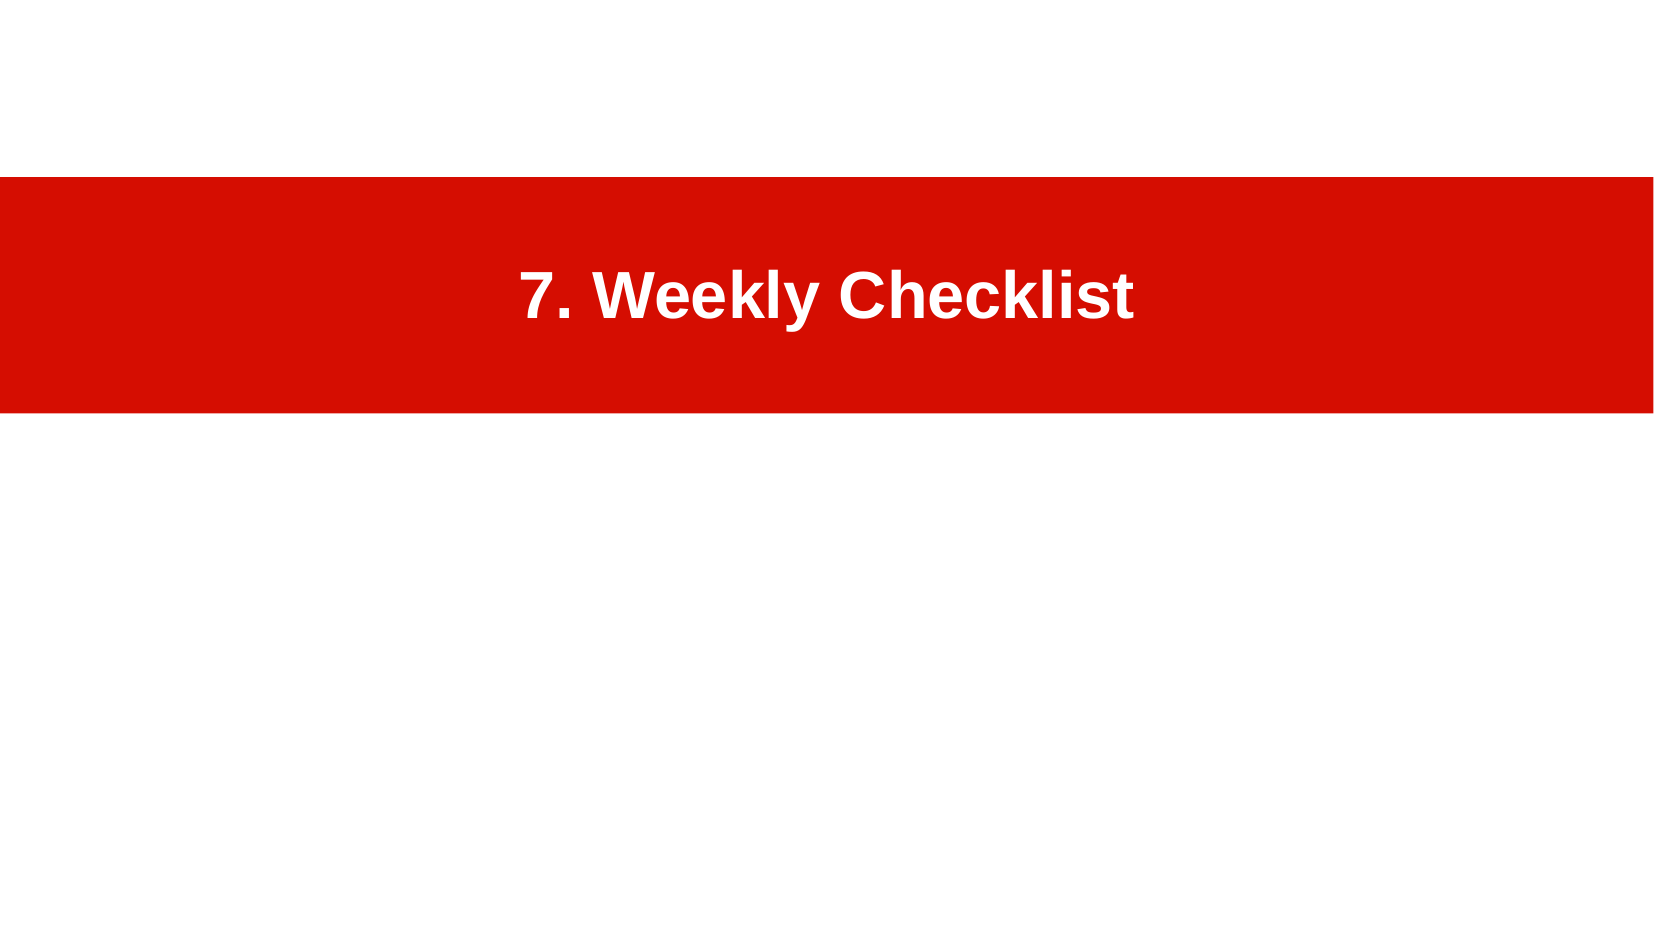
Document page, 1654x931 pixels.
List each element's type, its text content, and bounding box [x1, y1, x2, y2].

title 7. Weekly Checklist [0, 177, 1654, 414]
